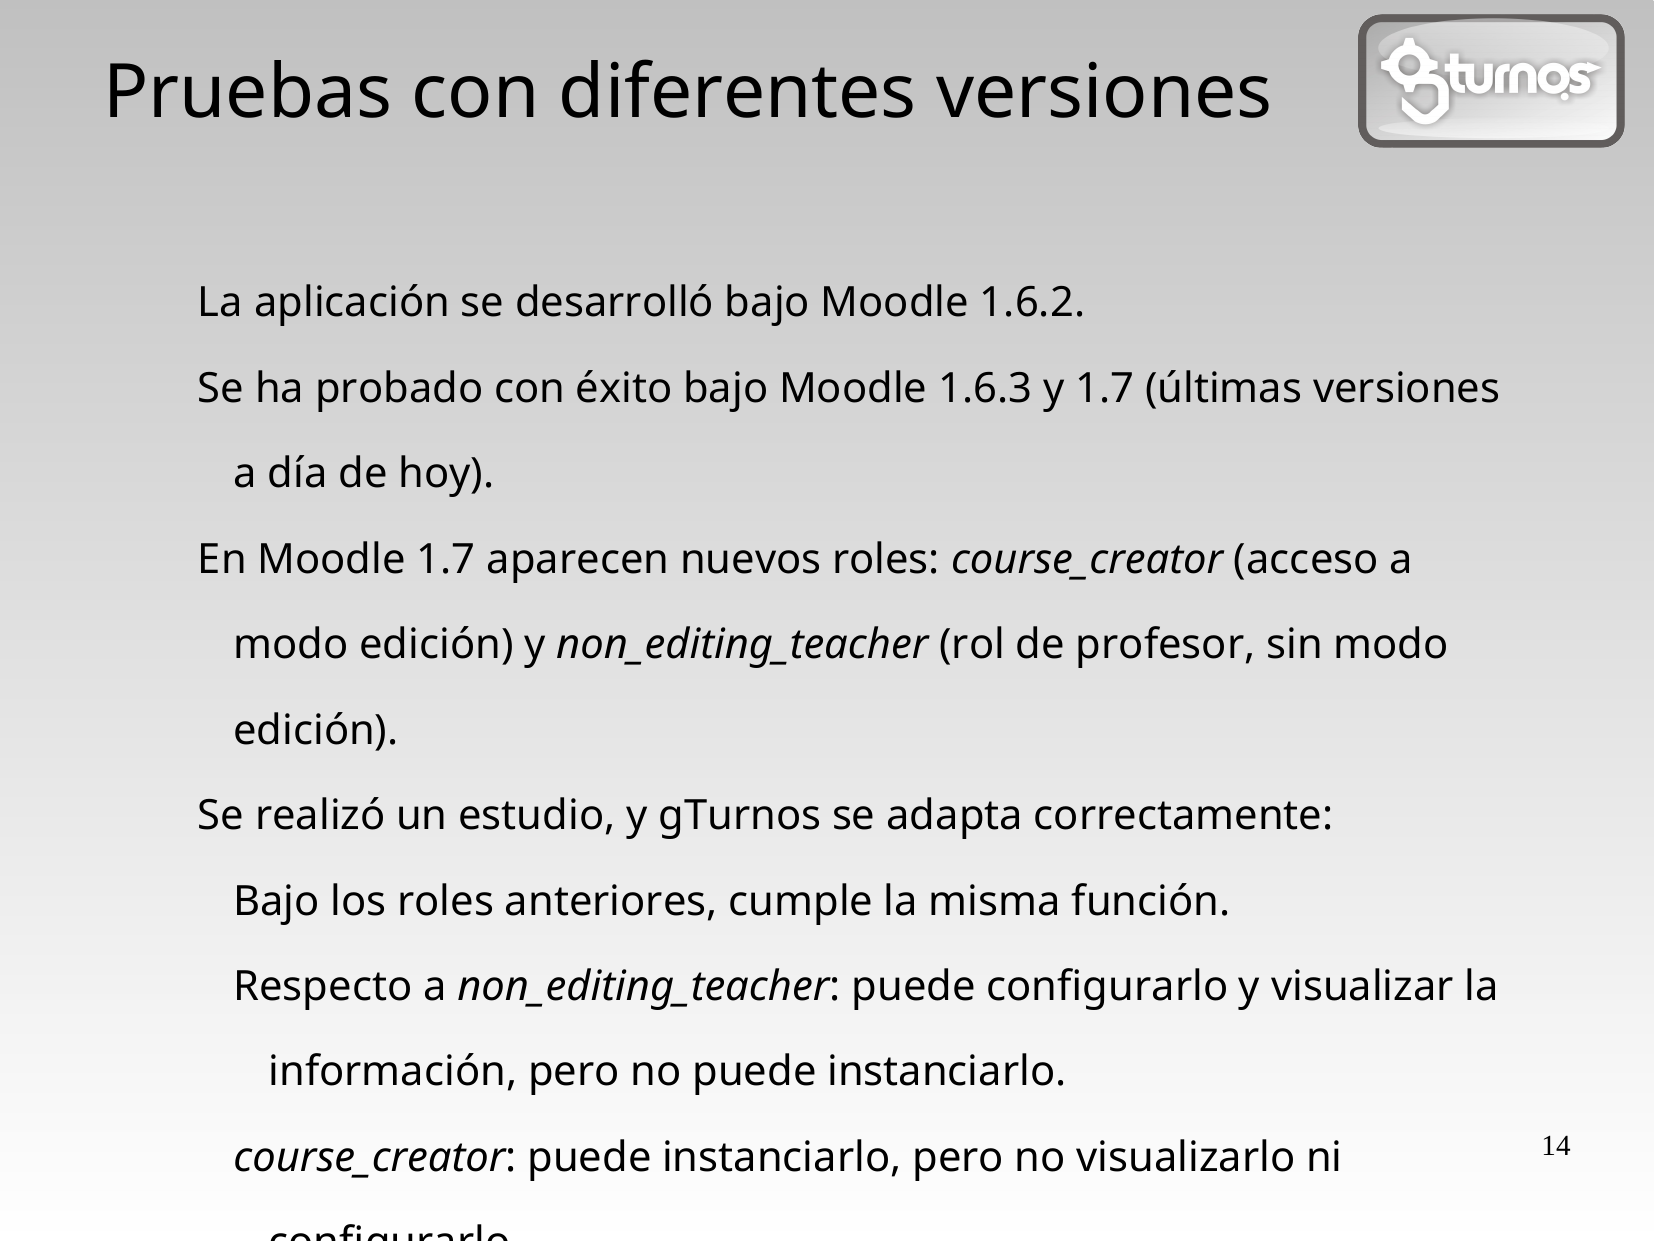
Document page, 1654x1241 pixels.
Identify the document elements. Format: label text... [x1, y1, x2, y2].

text_box Pruebas con diferentes versiones [88, 29, 1247, 132]
picture [1358, 14, 1625, 148]
text_box La aplicación se desarrolló bajo Moodle 1.6.2. Se ha probado con éxito bajo Moodle 1.6.3 y 1.7 (últimas versiones a día de hoy). En Moodle 1.7 aparecen nuevos roles: course_creator (acceso a modo edición) y non_editing_teacher (rol de profesor, sin modo edición). Se realizó un estudio, y gTurnos se adapta correctamente: Bajo los roles anteriores, cumple la misma función. Respecto a non_editing_teacher: puede configurarlo y visualizar la información, pero no puede instanciarlo. course_creator: puede instanciarlo, pero no visualizarlo ni configurarlo. [147, 236, 1536, 1101]
